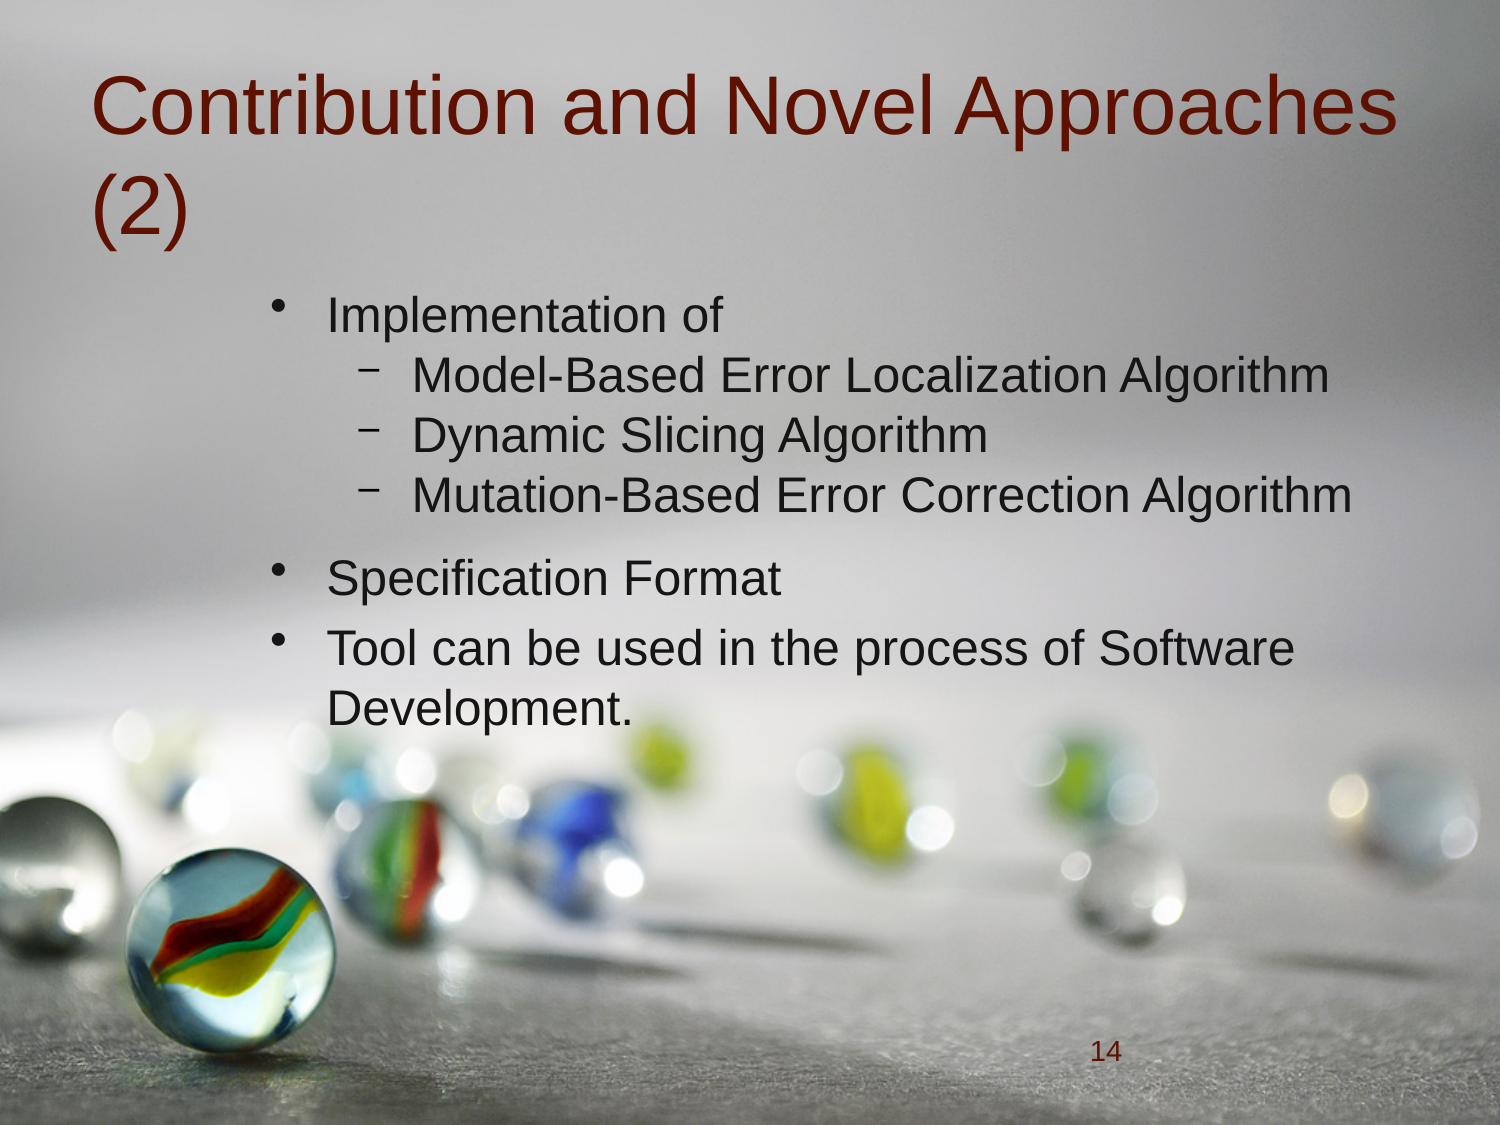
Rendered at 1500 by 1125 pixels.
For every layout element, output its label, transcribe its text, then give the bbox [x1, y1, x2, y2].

list Implementation of Model-Based Error Localization Algorithm Dynamic Slicing Algorithm Mutation-Based Error Correction Algorithm Specification Format Tool can be used in the process of Software Development. [255, 274, 1425, 1017]
picture [0, 0, 1500, 1125]
title Contribution and Novel Approaches (2) [75, 57, 1425, 245]
